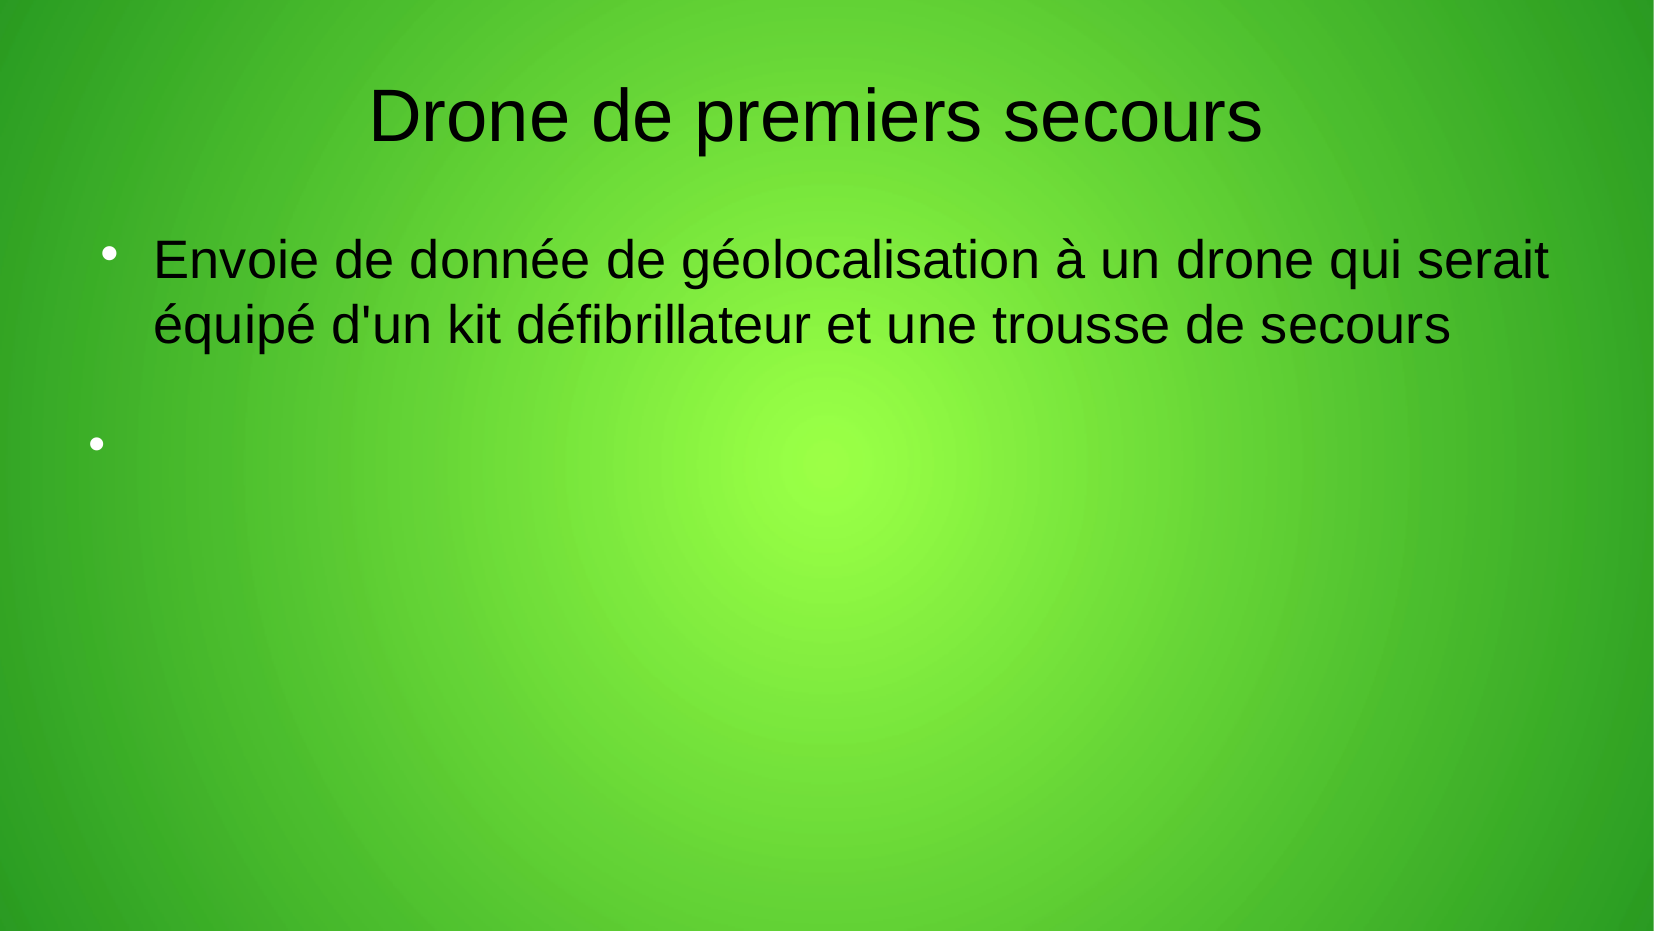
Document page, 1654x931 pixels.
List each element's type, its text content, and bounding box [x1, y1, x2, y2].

text_box Drone de premiers secours [82, 35, 1571, 189]
text_box Envoie de donnée de géolocalisation à un drone qui serait équipé d'un kit défibrillateur et une trousse de secours [82, 224, 1571, 764]
picture [0, 0, 1654, 931]
